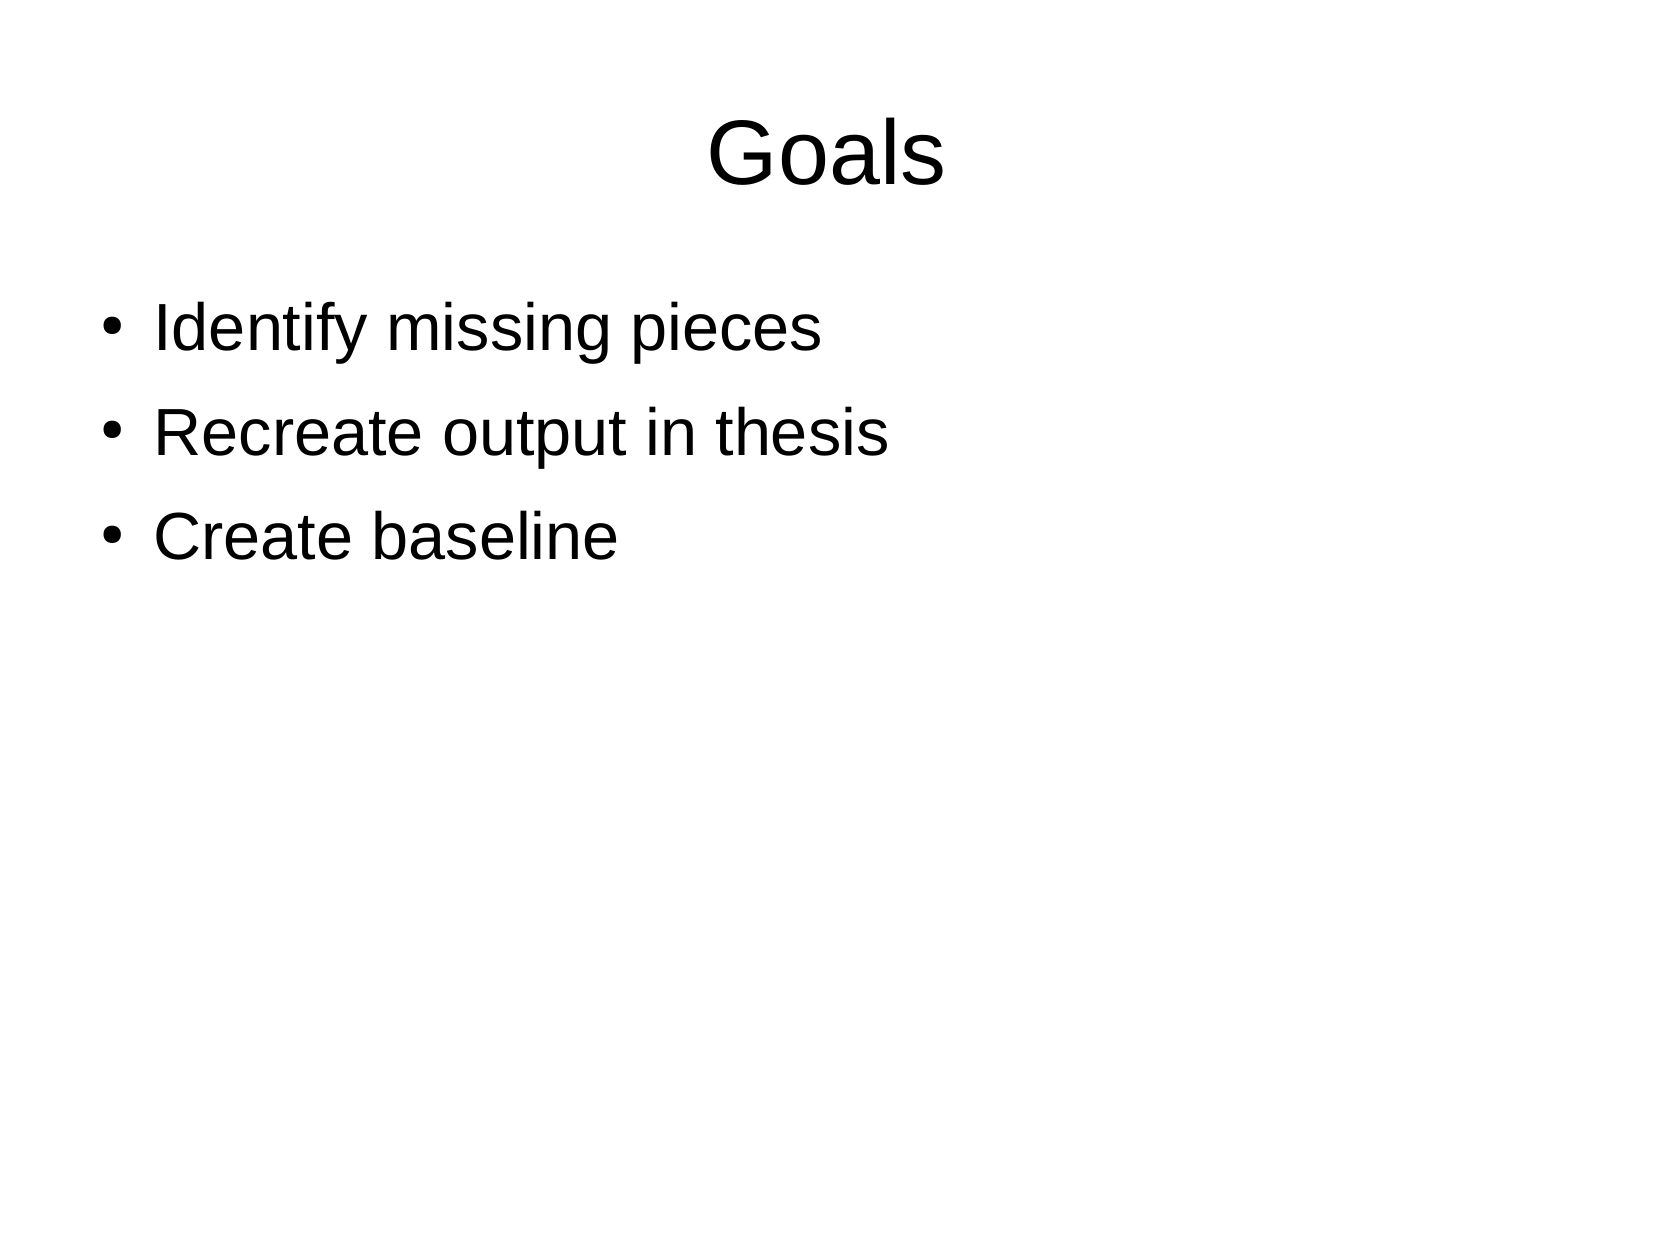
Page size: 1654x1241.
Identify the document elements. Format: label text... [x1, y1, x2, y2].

list Identify missing pieces Recreate output in thesis Create baseline [82, 290, 1571, 1109]
title Goals [82, 49, 1571, 257]
